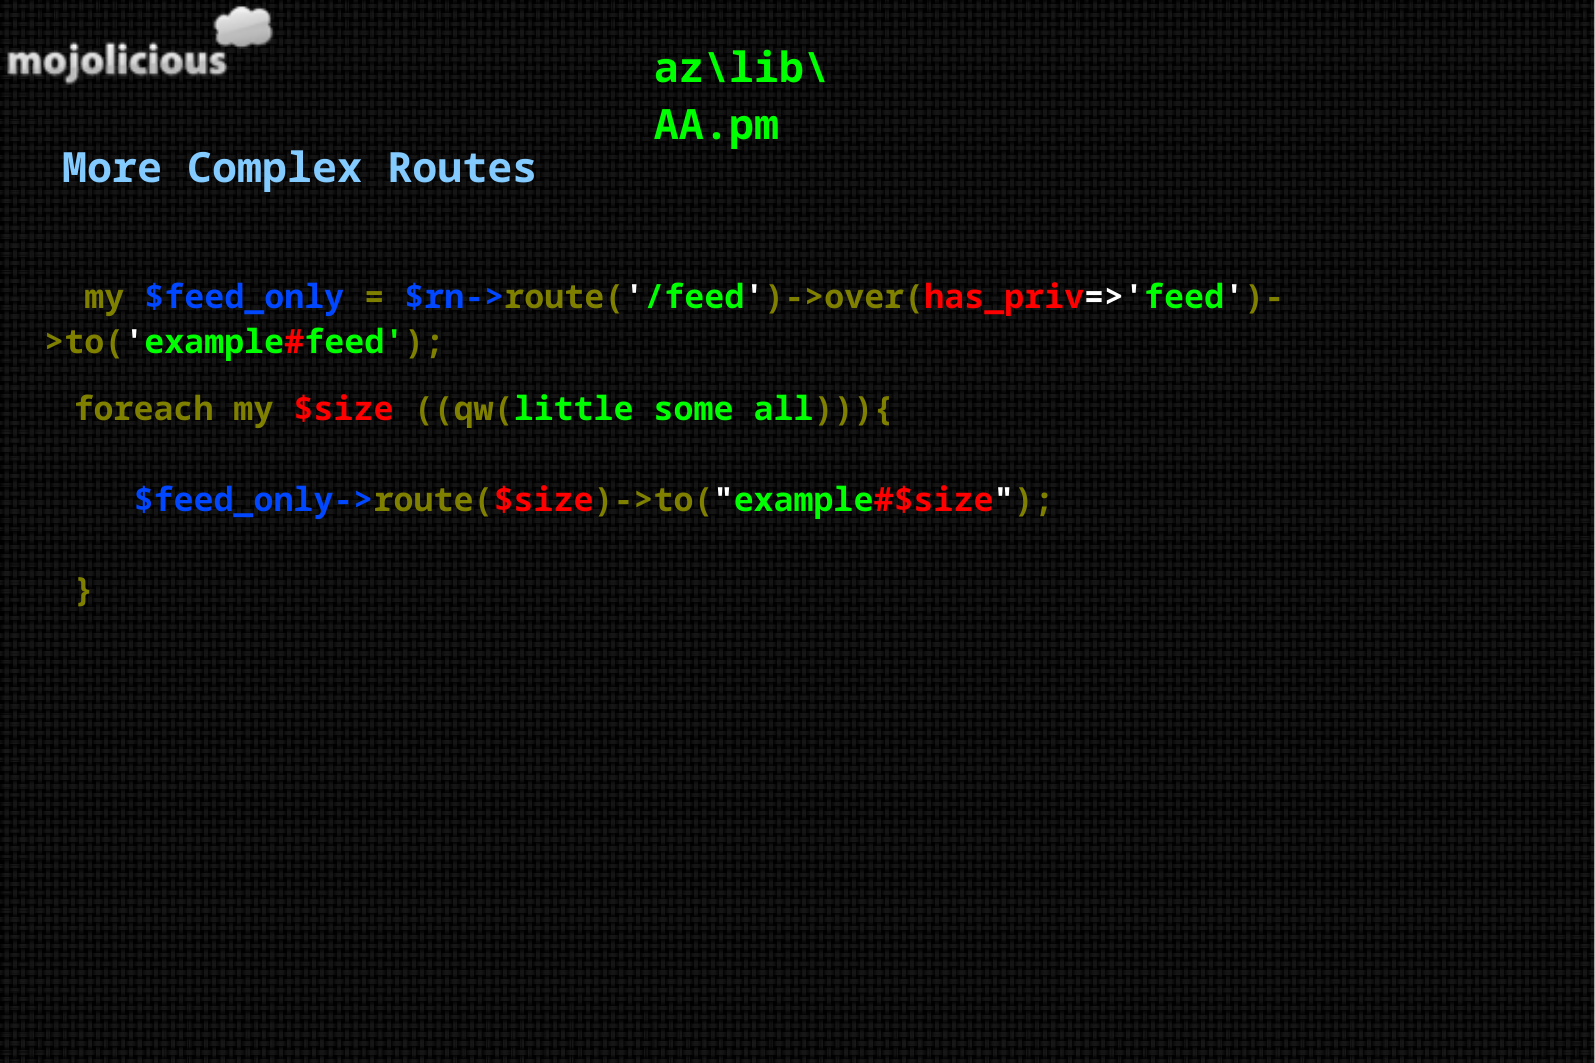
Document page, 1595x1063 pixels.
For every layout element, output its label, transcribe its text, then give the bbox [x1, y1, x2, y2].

text_box az\lib\AA.pm [639, 30, 945, 95]
text_box my $feed_only = $rn->route('/feed')->over(has_priv=>'feed')->to('example#feed'); [29, 265, 1595, 397]
text_box foreach my $size ((qw(little some all))){ $feed_only->route($size)->to("example#$size"); } [59, 377, 1291, 587]
picture [0, 0, 1595, 1063]
text_box More Complex Routes [47, 129, 514, 194]
